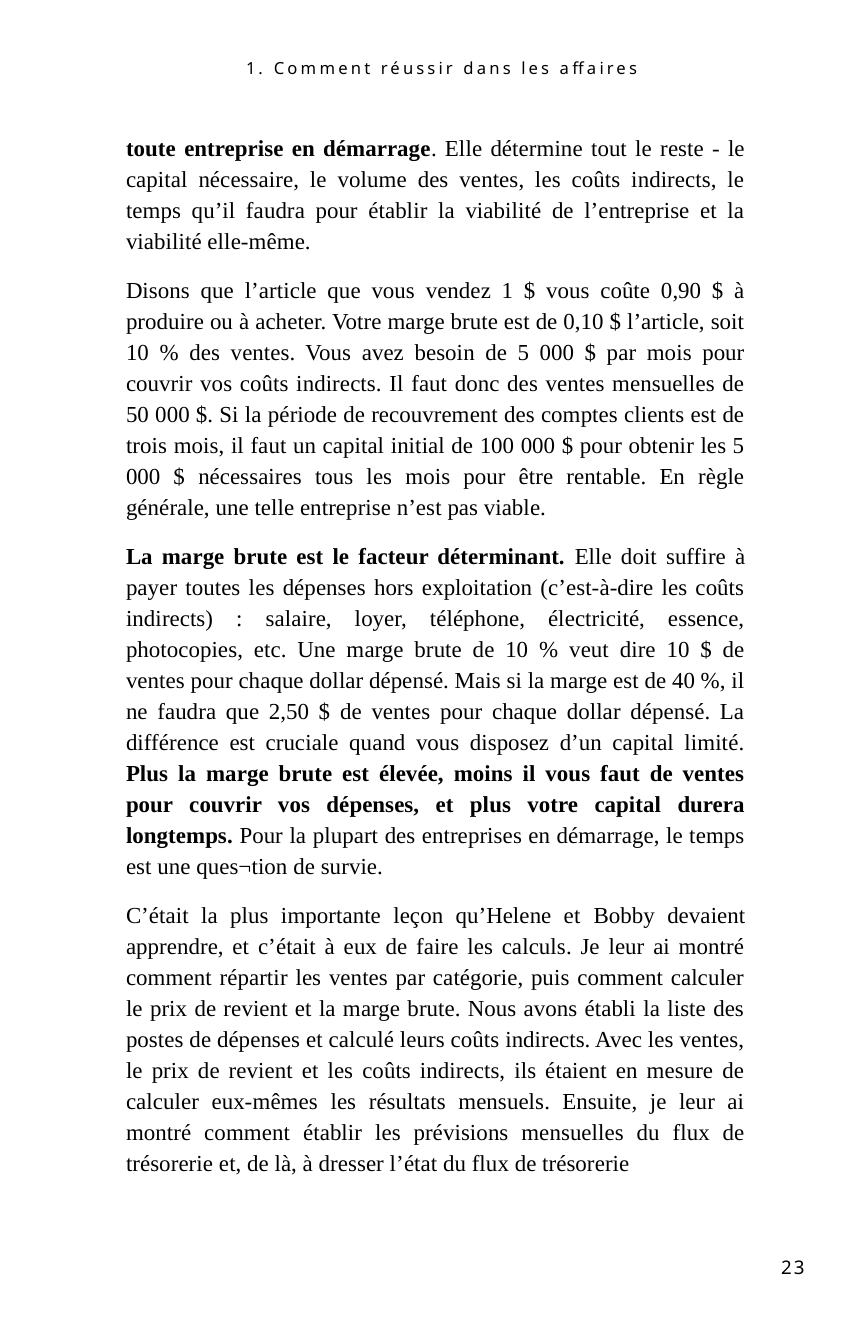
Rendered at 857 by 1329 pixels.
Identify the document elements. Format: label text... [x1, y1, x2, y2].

text_box toute entreprise en démarrage. Elle détermine tout le reste - le capital nécessaire, le volume des ventes, les coûts indirects, le temps qu’il faudra pour établir la viabilité de l’entreprise et la viabilité elle-même. Disons que l’article que vous vendez 1 $ vous coûte 0,90 $ à produire ou à acheter. Votre marge brute est de 0,10 $ l’article, soit 10 % des ventes. Vous avez besoin de 5 000 $ par mois pour couvrir vos coûts indirects. Il faut donc des ventes mensuelles de 50 000 $. Si la période de recouvrement des comptes clients est de trois mois, il faut un capital initial de 100 000 $ pour obtenir les 5 000 $ nécessaires tous les mois pour être rentable. En règle générale, une telle entreprise n’est pas viable. La marge brute est le facteur déterminant. Elle doit suffire à payer toutes les dépenses hors exploitation (c’est-à-dire les coûts indirects) : salaire, loyer, téléphone, électricité, essence, photocopies, etc. Une marge brute de 10 % veut dire 10 $ de ventes pour chaque dollar dépensé. Mais si la marge est de 40 %, il ne faudra que 2,50 $ de ventes pour chaque dollar dépensé. La différence est cruciale quand vous disposez d’un capital limité. Plus la marge brute est élevée, moins il vous faut de ventes pour couvrir vos dépenses, et plus votre capital durera longtemps. Pour la plupart des entreprises en démarrage, le temps est une ques¬tion de survie. C’était la plus importante leçon qu’Helene et Bobby devaient apprendre, et c’était à eux de faire les calculs. Je leur ai montré comment répartir les ventes par catégorie, puis comment calculer le prix de revient et la marge brute. Nous avons établi la liste des postes de dépenses et calculé leurs coûts indirects. Avec les ventes, le prix de revient et les coûts indirects, ils étaient en mesure de calculer eux-mêmes les résultats mensuels. Ensuite, je leur ai montré comment établir les prévisions mensuelles du flux de trésorerie et, de là, à dresser l’état du flux de trésorerie [126, 130, 746, 1219]
text_box 23 [781, 1256, 814, 1277]
text_box 1. Comment réussir dans les affaires [246, 58, 625, 79]
